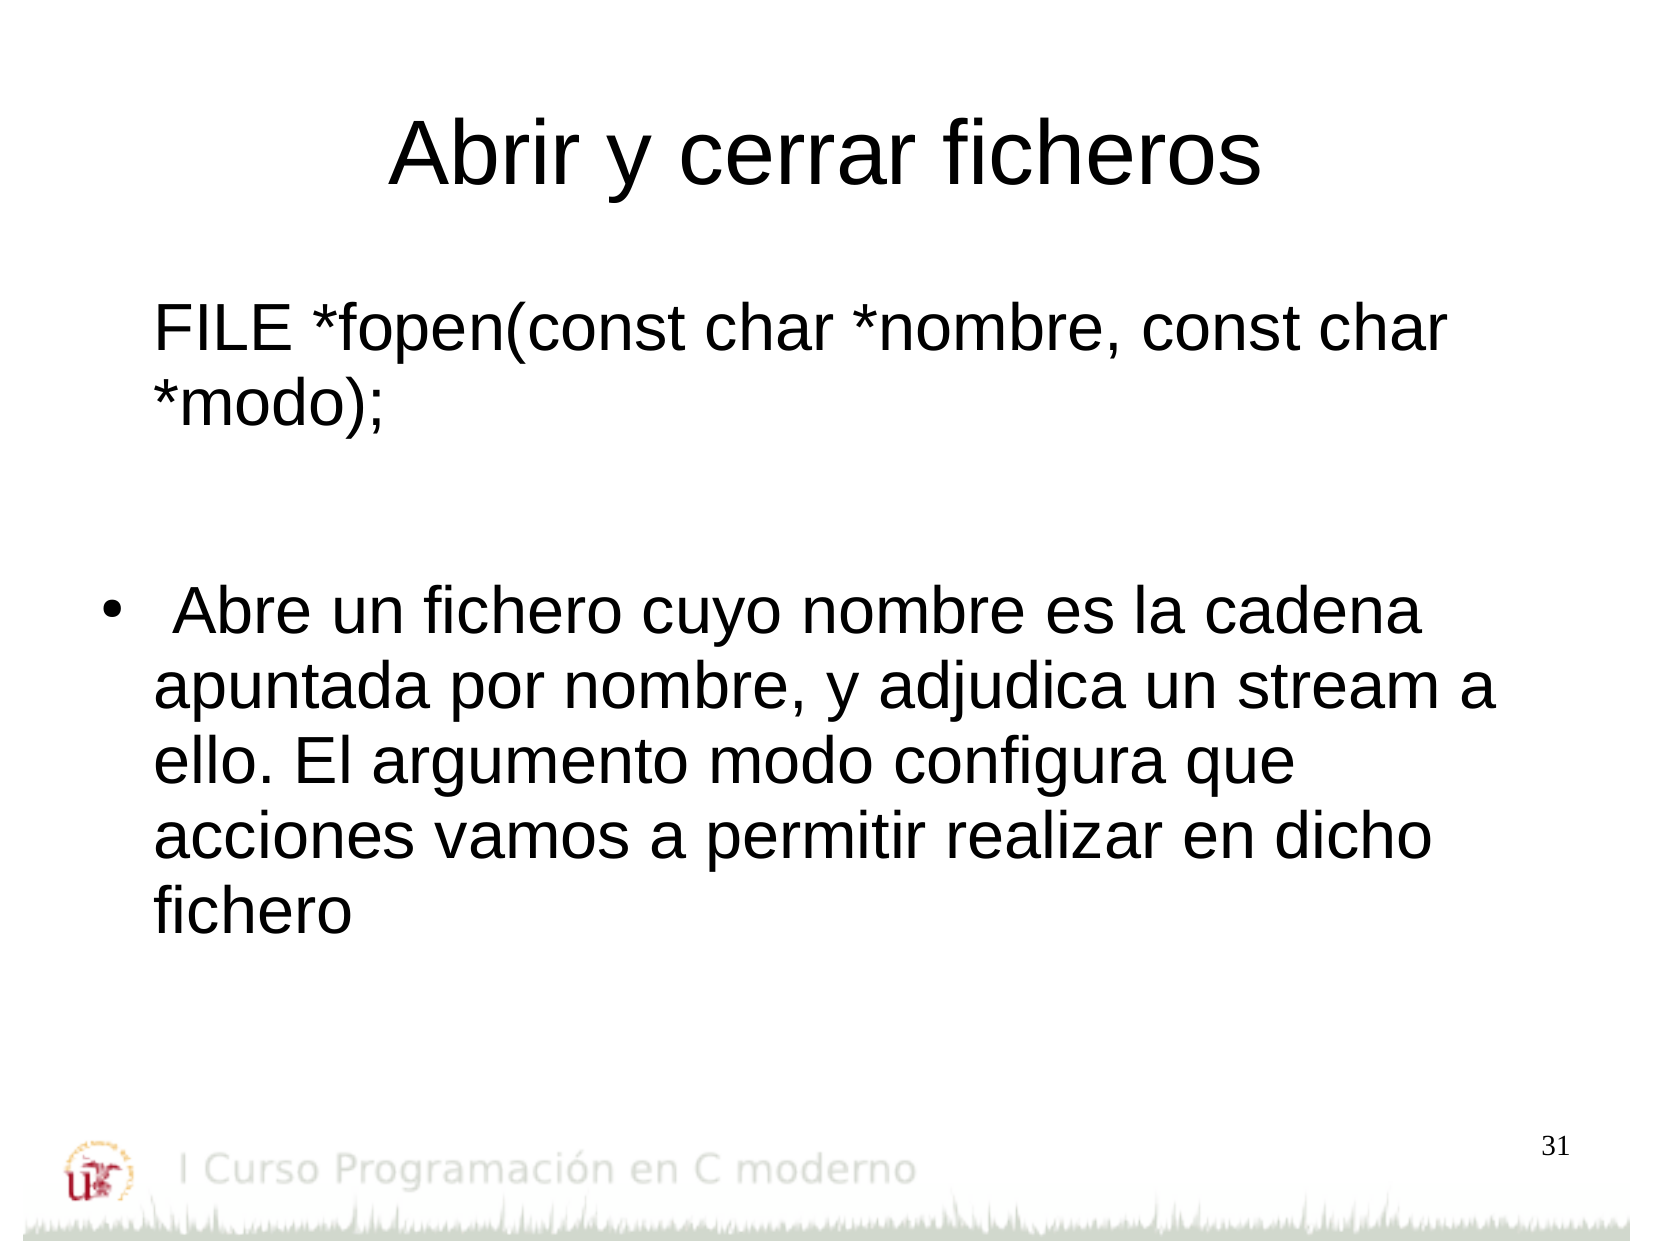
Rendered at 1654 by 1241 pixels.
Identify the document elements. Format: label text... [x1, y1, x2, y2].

title Abrir y cerrar ficheros [82, 49, 1571, 257]
picture [23, 1136, 1630, 1241]
list FILE *fopen(const char *nombre, const char *modo); Abre un fichero cuyo nombre es la cadena apuntada por nombre, y adjudica un stream a ello. El argumento modo configura que acciones vamos a permitir realizar en dicho fichero [82, 290, 1538, 1010]
